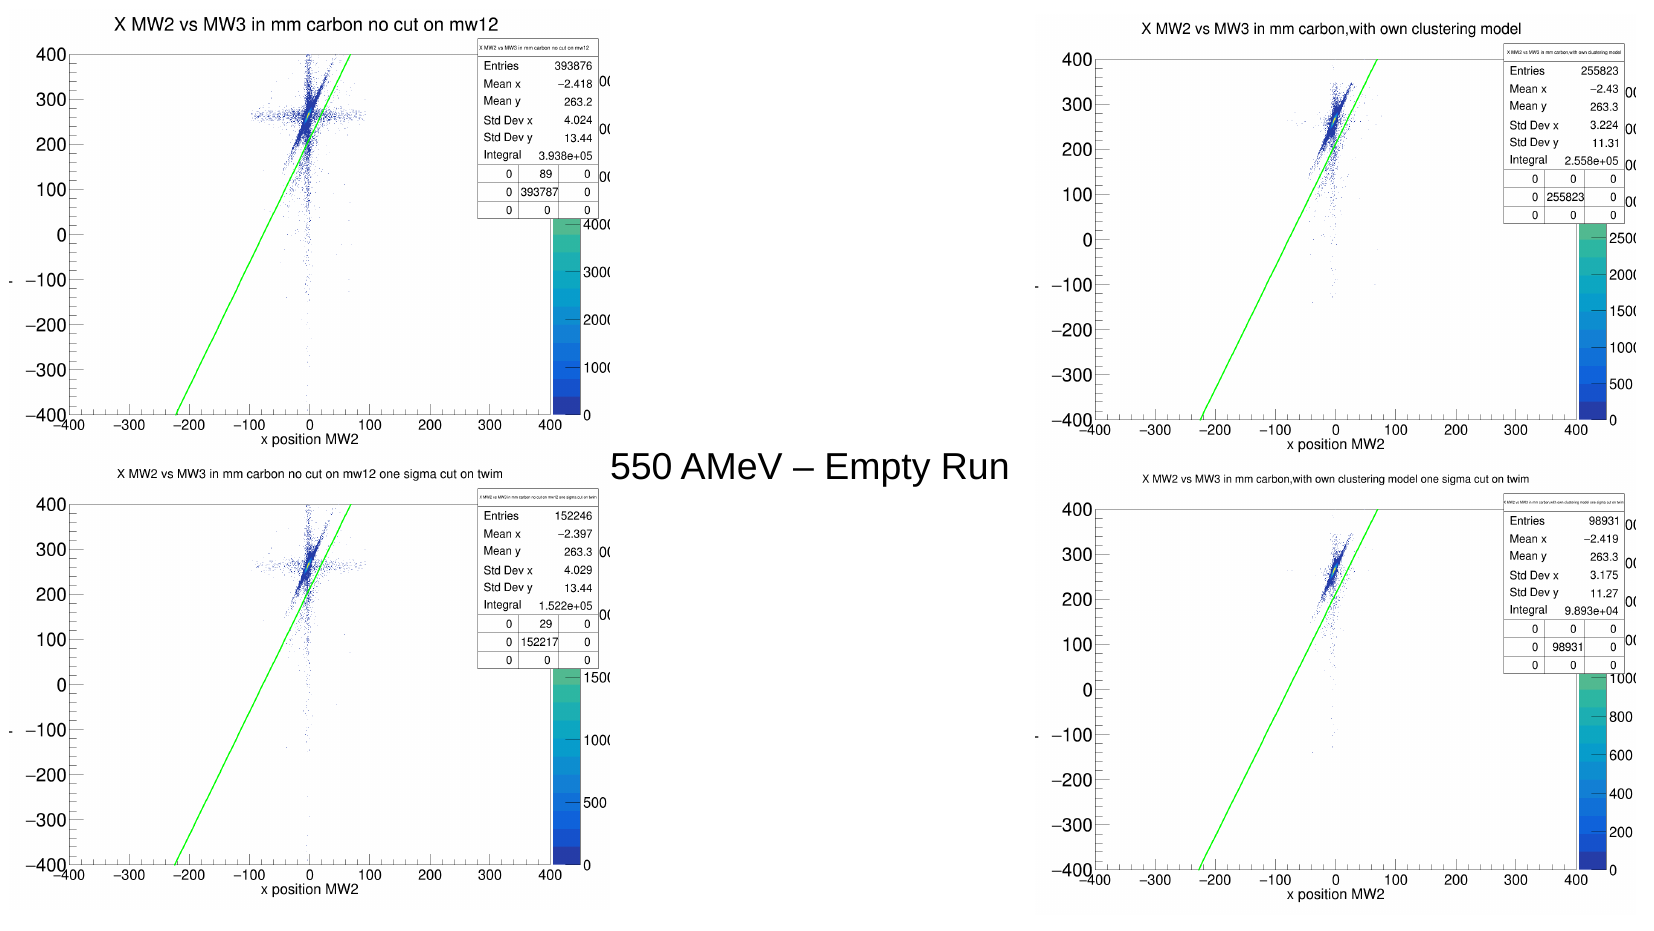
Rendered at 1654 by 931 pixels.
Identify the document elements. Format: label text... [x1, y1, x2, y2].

picture [9, 9, 610, 910]
picture [1035, 14, 1636, 916]
text_box 550 AMeV – Empty Run [610, 438, 1035, 496]
